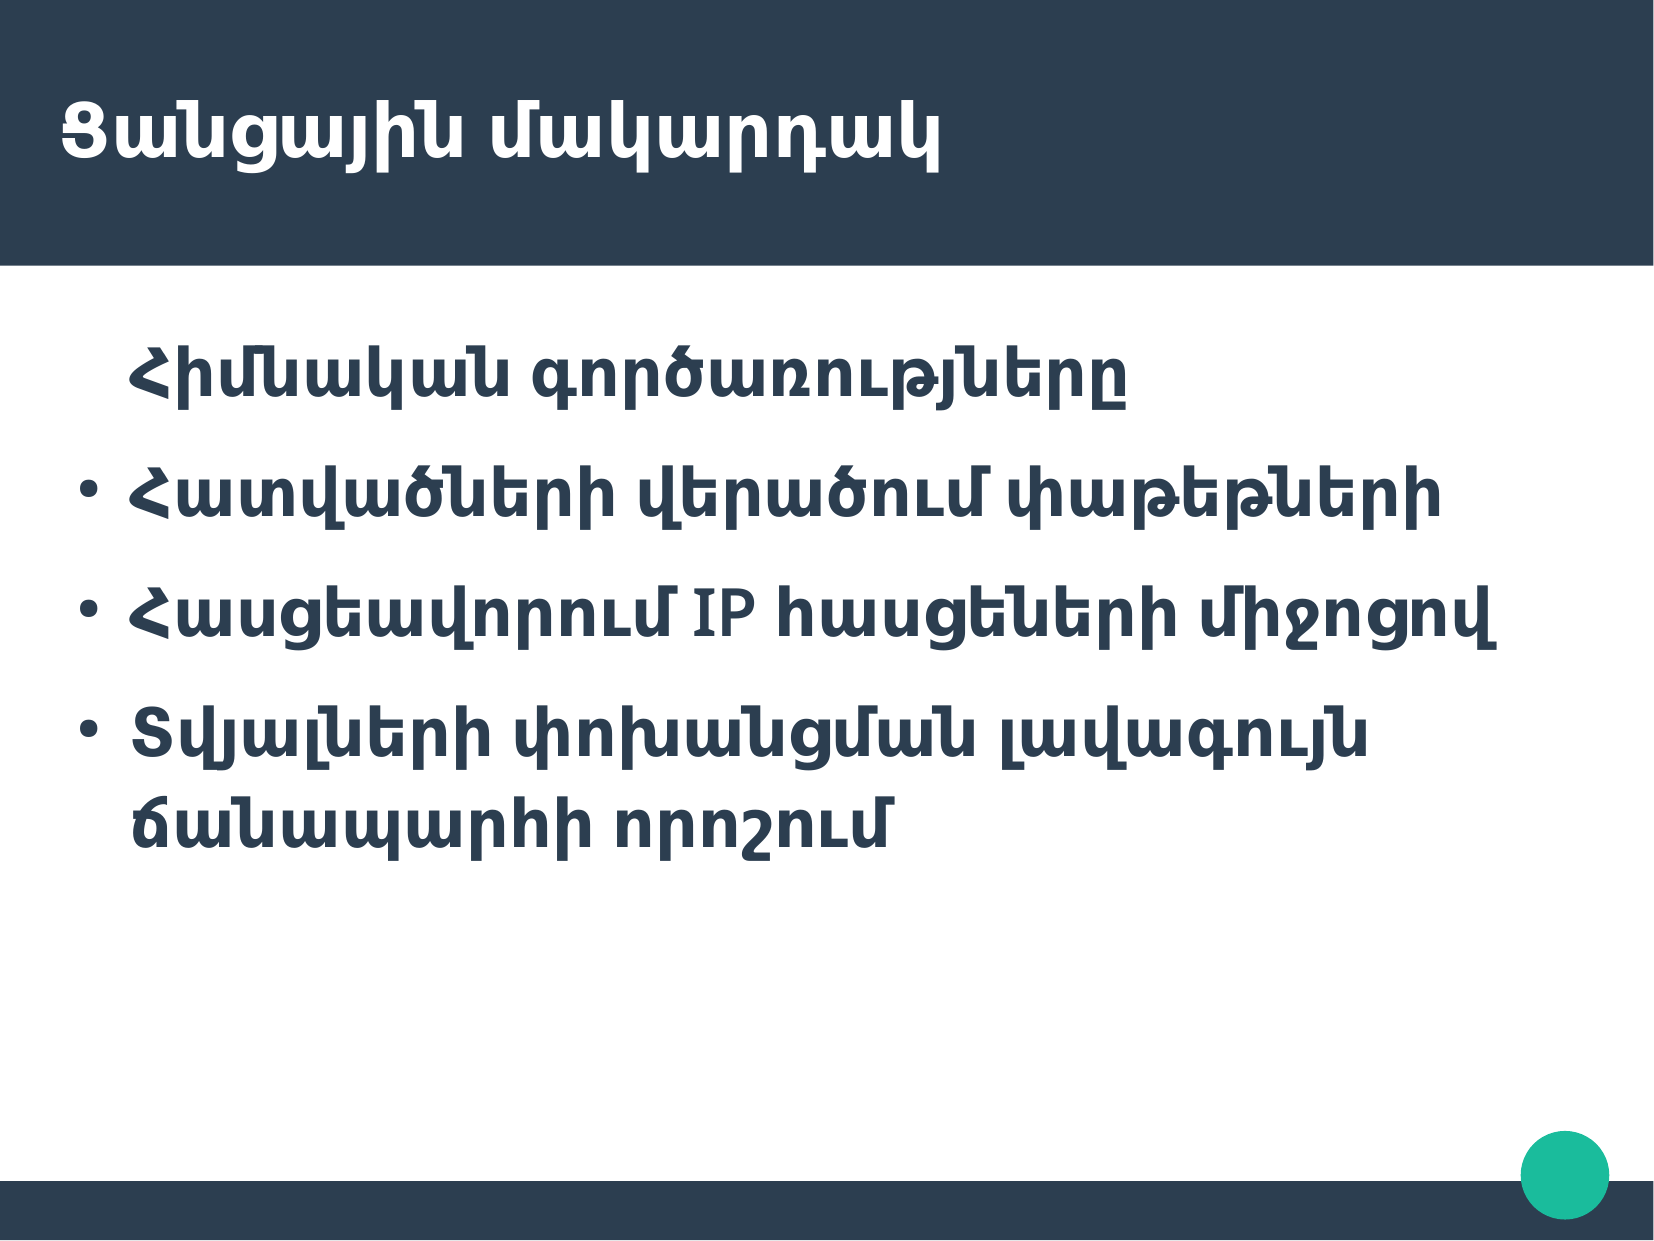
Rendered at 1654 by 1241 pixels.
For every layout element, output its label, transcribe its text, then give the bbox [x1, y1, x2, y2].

title Ցանցային մակարդակ [59, 49, 1595, 207]
list Հիմնական գործառությները Հատվածների վերածում փաթեթների Հասցեավորում IP հասցեների միջոցով Տվյալների փոխանցման լավագույն ճանապարհի որոշում [59, 324, 1595, 1152]
